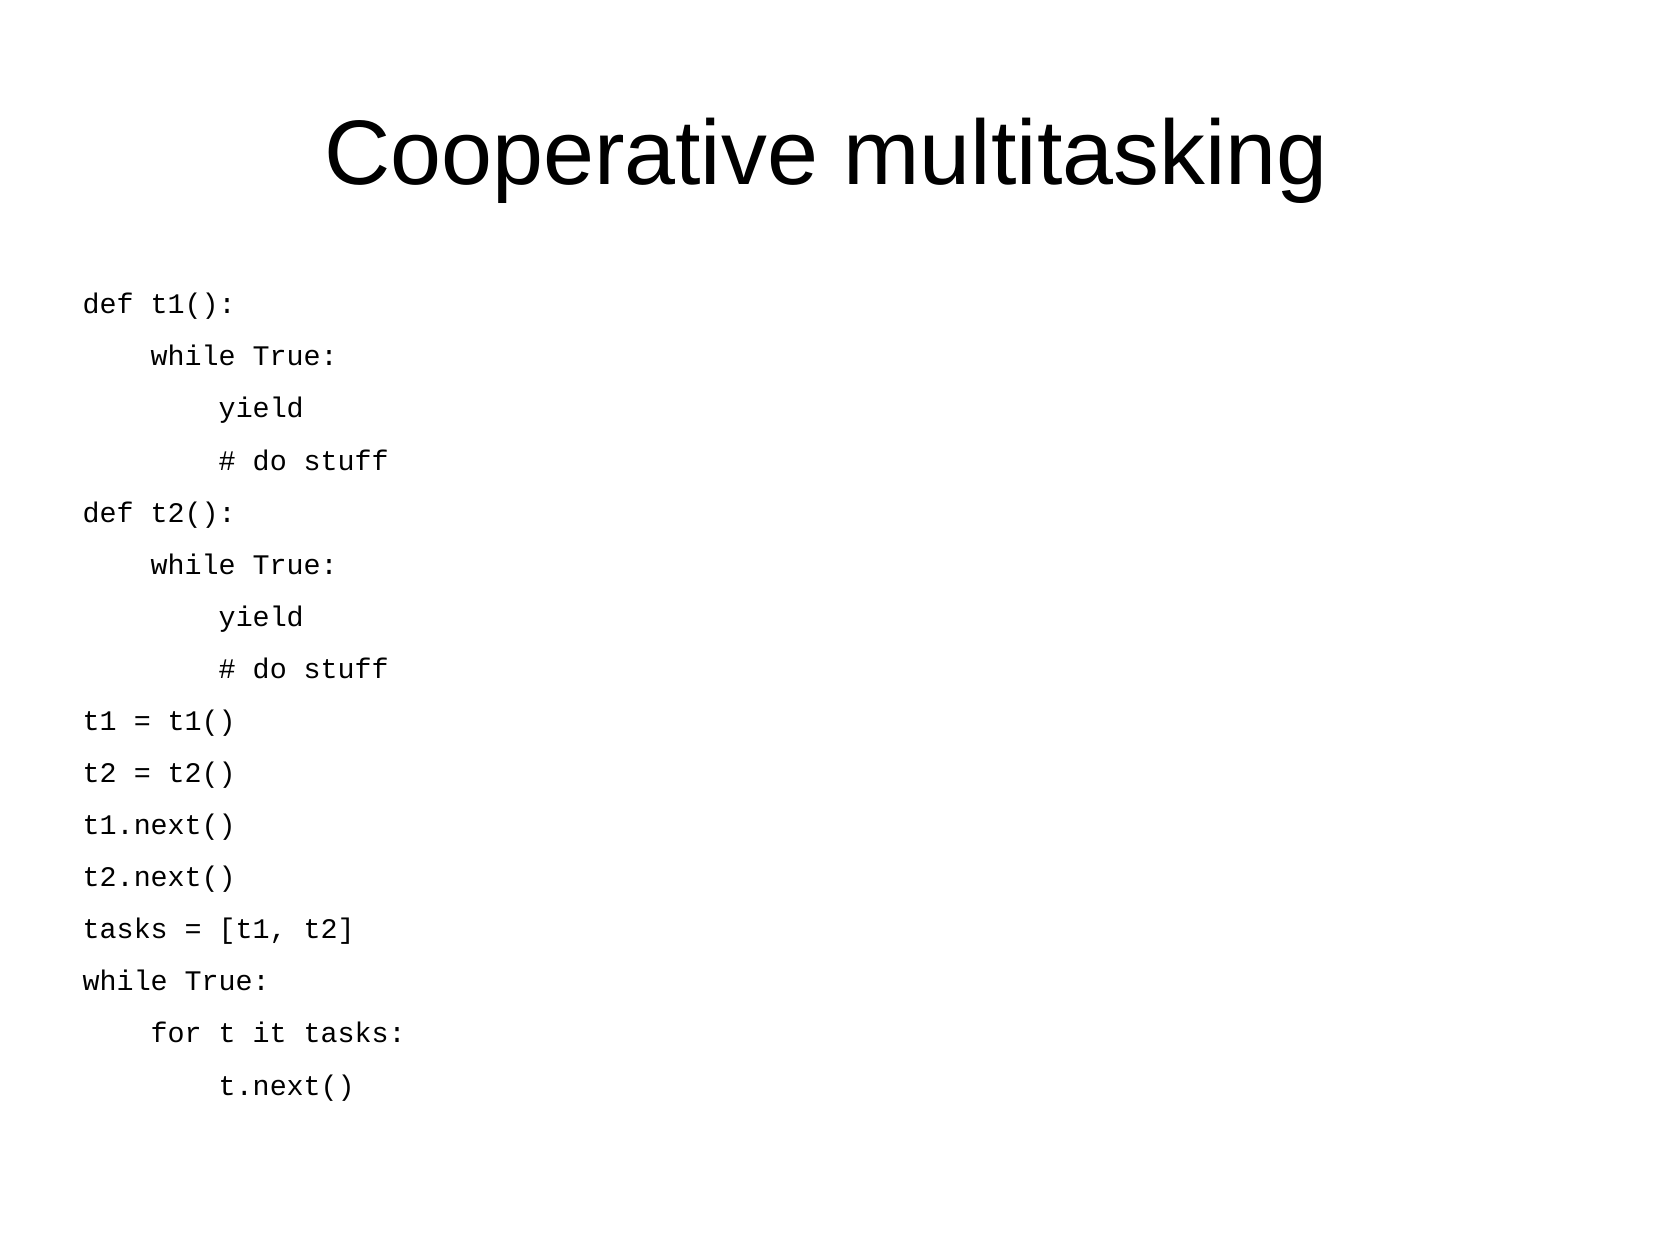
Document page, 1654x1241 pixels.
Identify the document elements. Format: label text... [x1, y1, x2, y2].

title Cooperative multitasking [82, 49, 1571, 257]
list def t1(): while True: yield # do stuff def t2(): while True: yield # do stuff t1 = t1() t2 = t2() t1.next() t2.next() tasks = [t1, t2] while True: for t it tasks: t.next() [82, 290, 1571, 1109]
